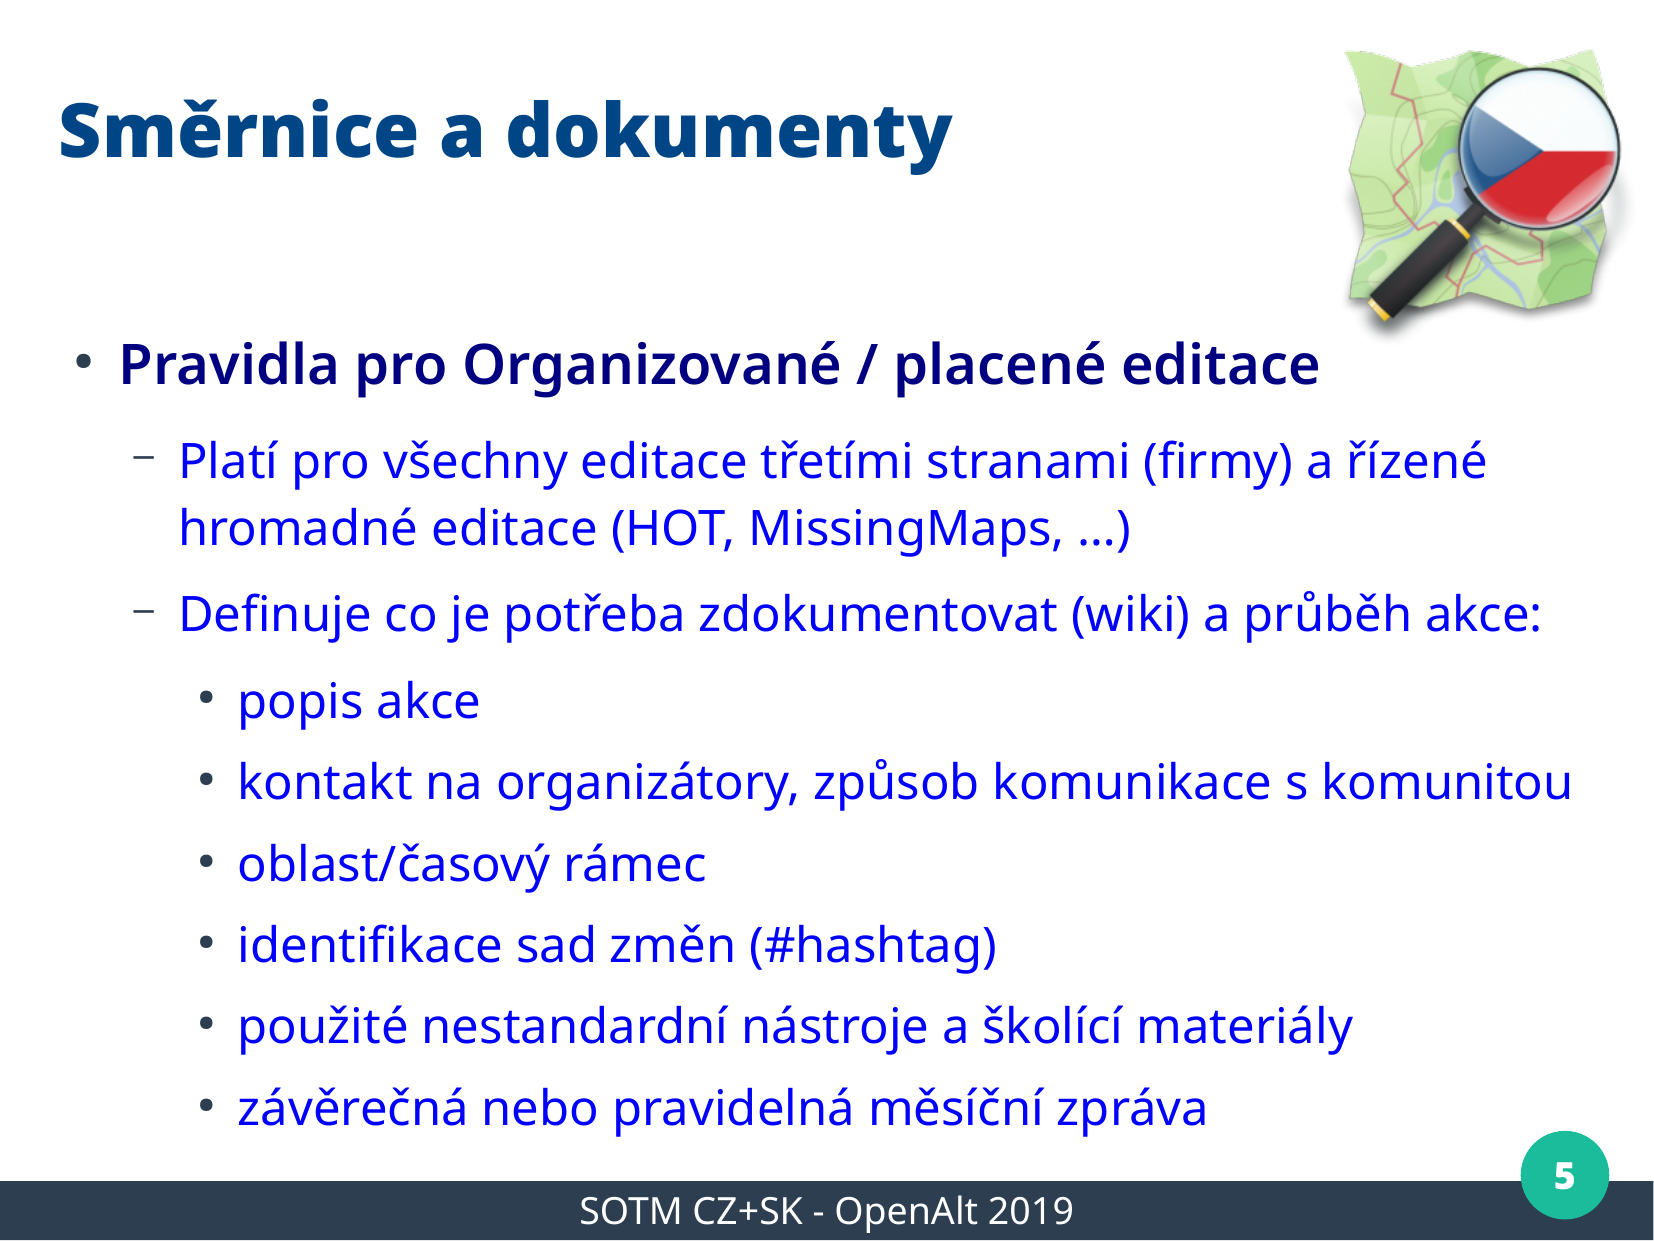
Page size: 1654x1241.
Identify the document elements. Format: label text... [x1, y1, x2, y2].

title Směrnice a dokumenty [59, 49, 1347, 207]
picture [1334, 49, 1635, 350]
list Pravidla pro Organizované / placené editace Platí pro všechny editace třetími stranami (firmy) a řízené hromadné editace (HOT, MissingMaps, …) Definuje co je potřeba zdokumentovat (wiki) a průběh akce: popis akce kontakt na organizátory, způsob komunikace s komunitou oblast/časový rámec identifikace sad změn (#hashtag) použité nestandardní nástroje a školící materiály závěrečná nebo pravidelná měsíční zpráva [59, 324, 1595, 1152]
